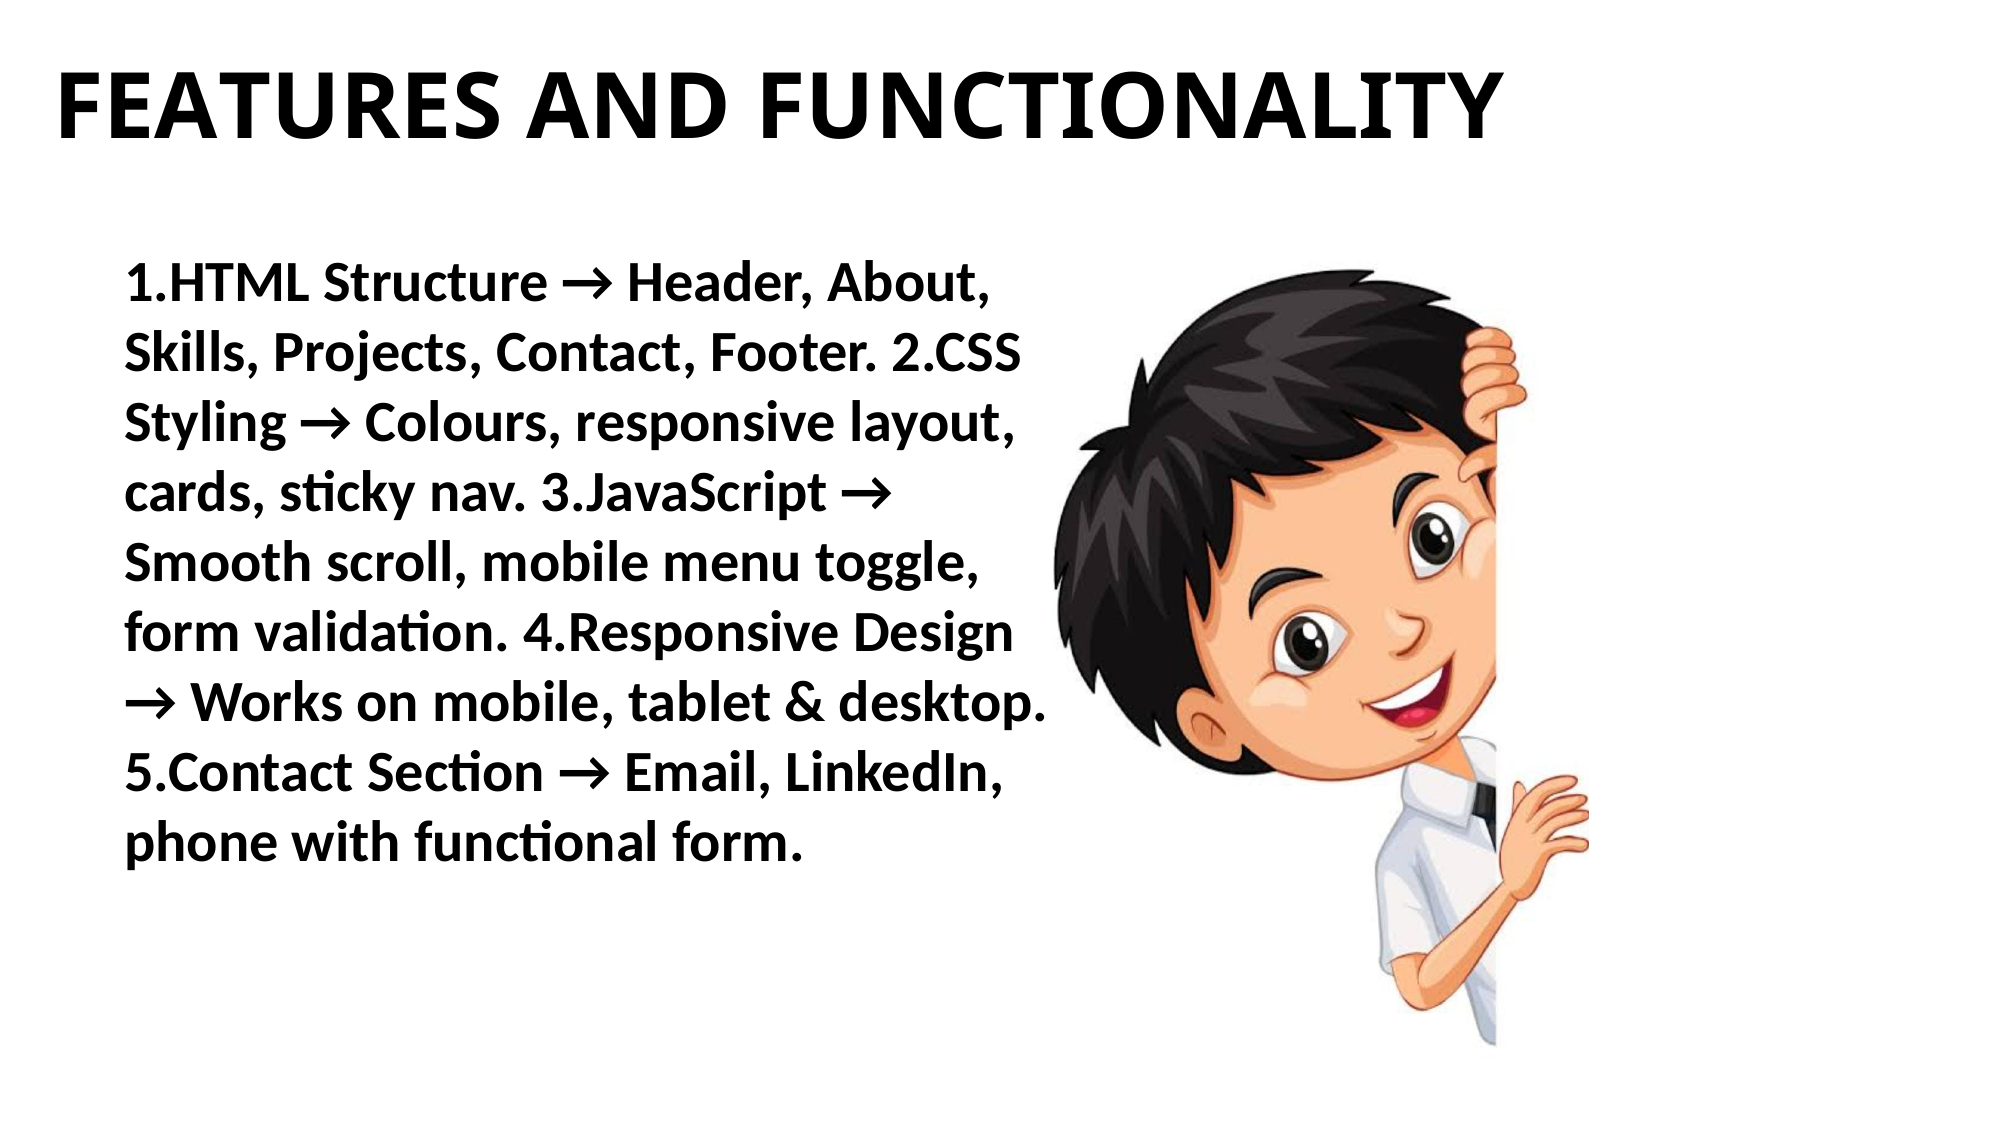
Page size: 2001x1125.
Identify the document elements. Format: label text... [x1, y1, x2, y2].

title FEATURES AND FUNCTIONALITY [53, 47, 1553, 159]
text_box 1.HTML Structure → Header, About, Skills, Projects, Contact, Footer. 2.CSS Styling → Colours, responsive layout, cards, sticky nav. 3.JavaScript → Smooth scroll, mobile menu toggle, form validation. 4.Responsive Design → Works on mobile, tablet & desktop. 5.Contact Section → Email, LinkedIn, phone with functional form. [109, 236, 1052, 959]
picture [1052, 202, 1589, 1084]
